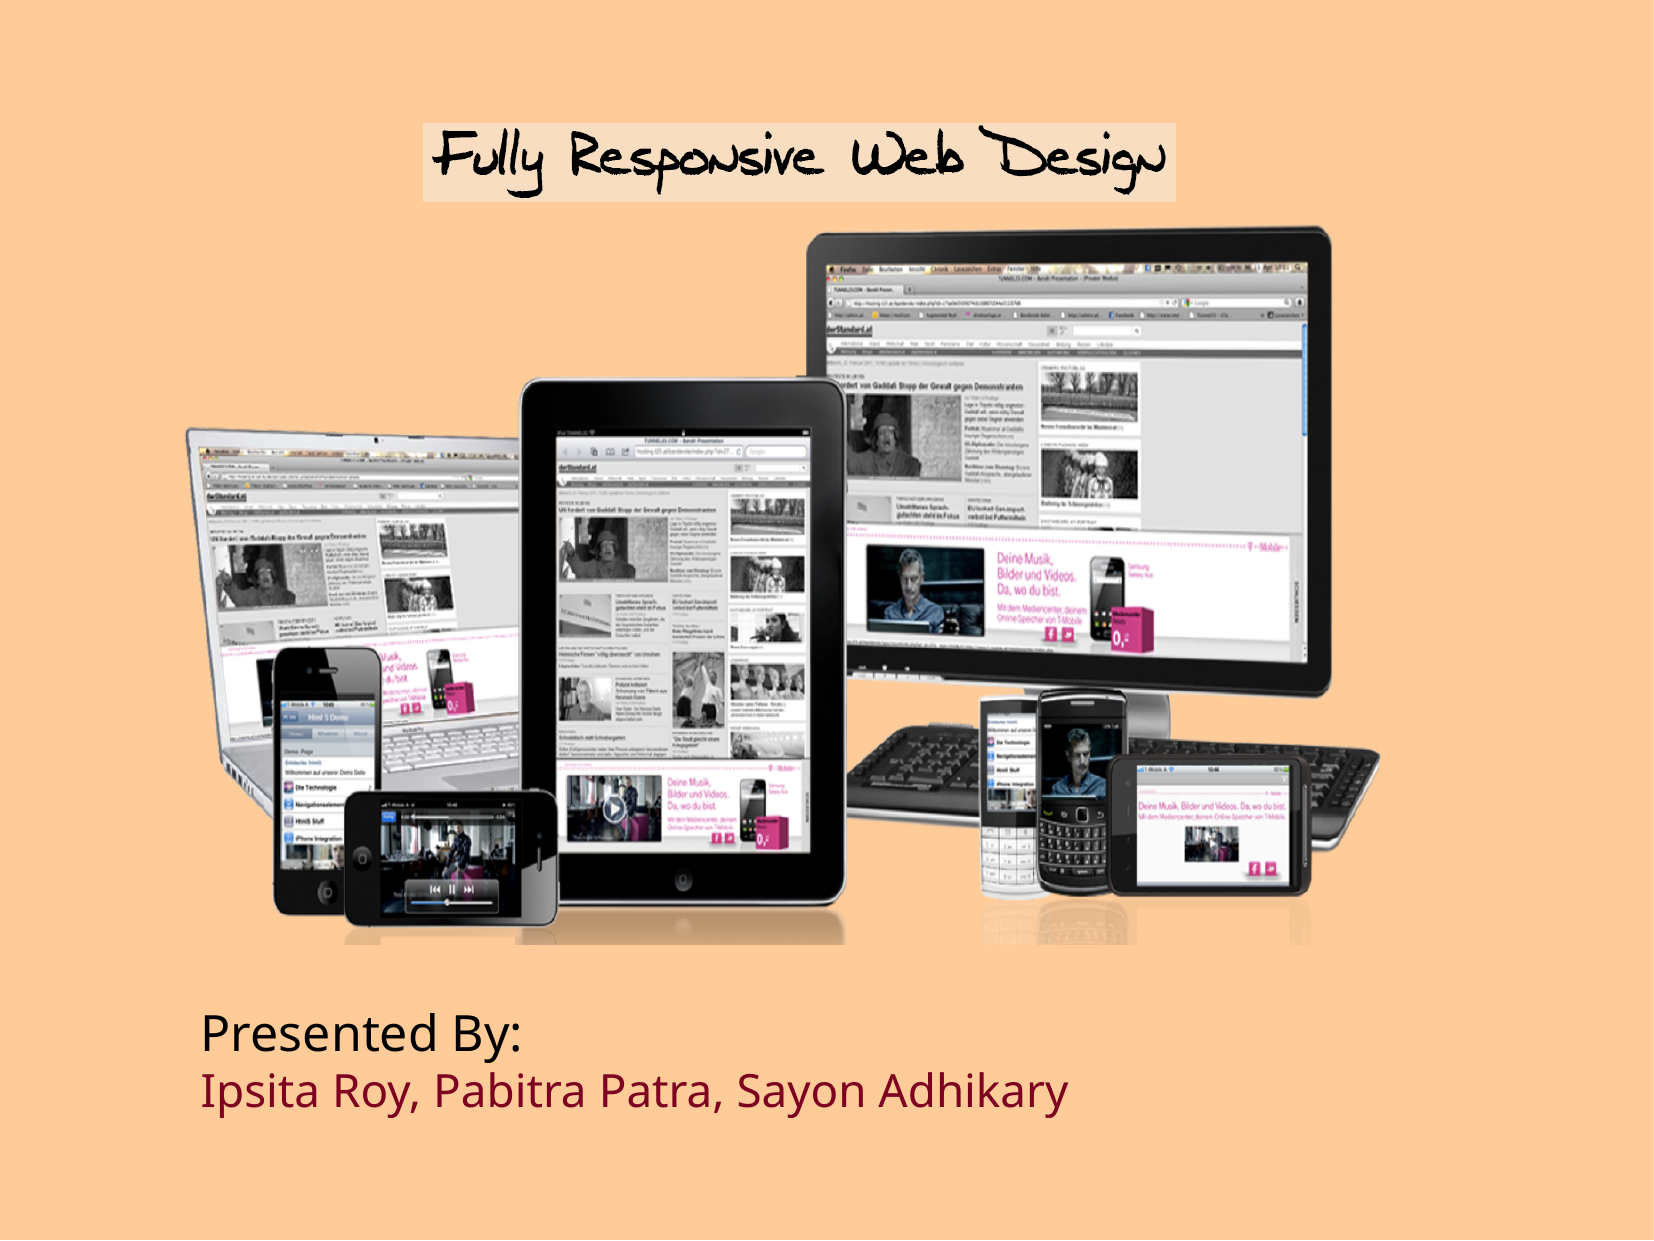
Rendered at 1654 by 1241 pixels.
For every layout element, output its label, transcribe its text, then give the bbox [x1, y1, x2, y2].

picture [118, 106, 1453, 945]
text_box Presented By: Ipsita Roy, Pabitra Patra, Sayon Adhikary [200, 967, 1530, 1151]
